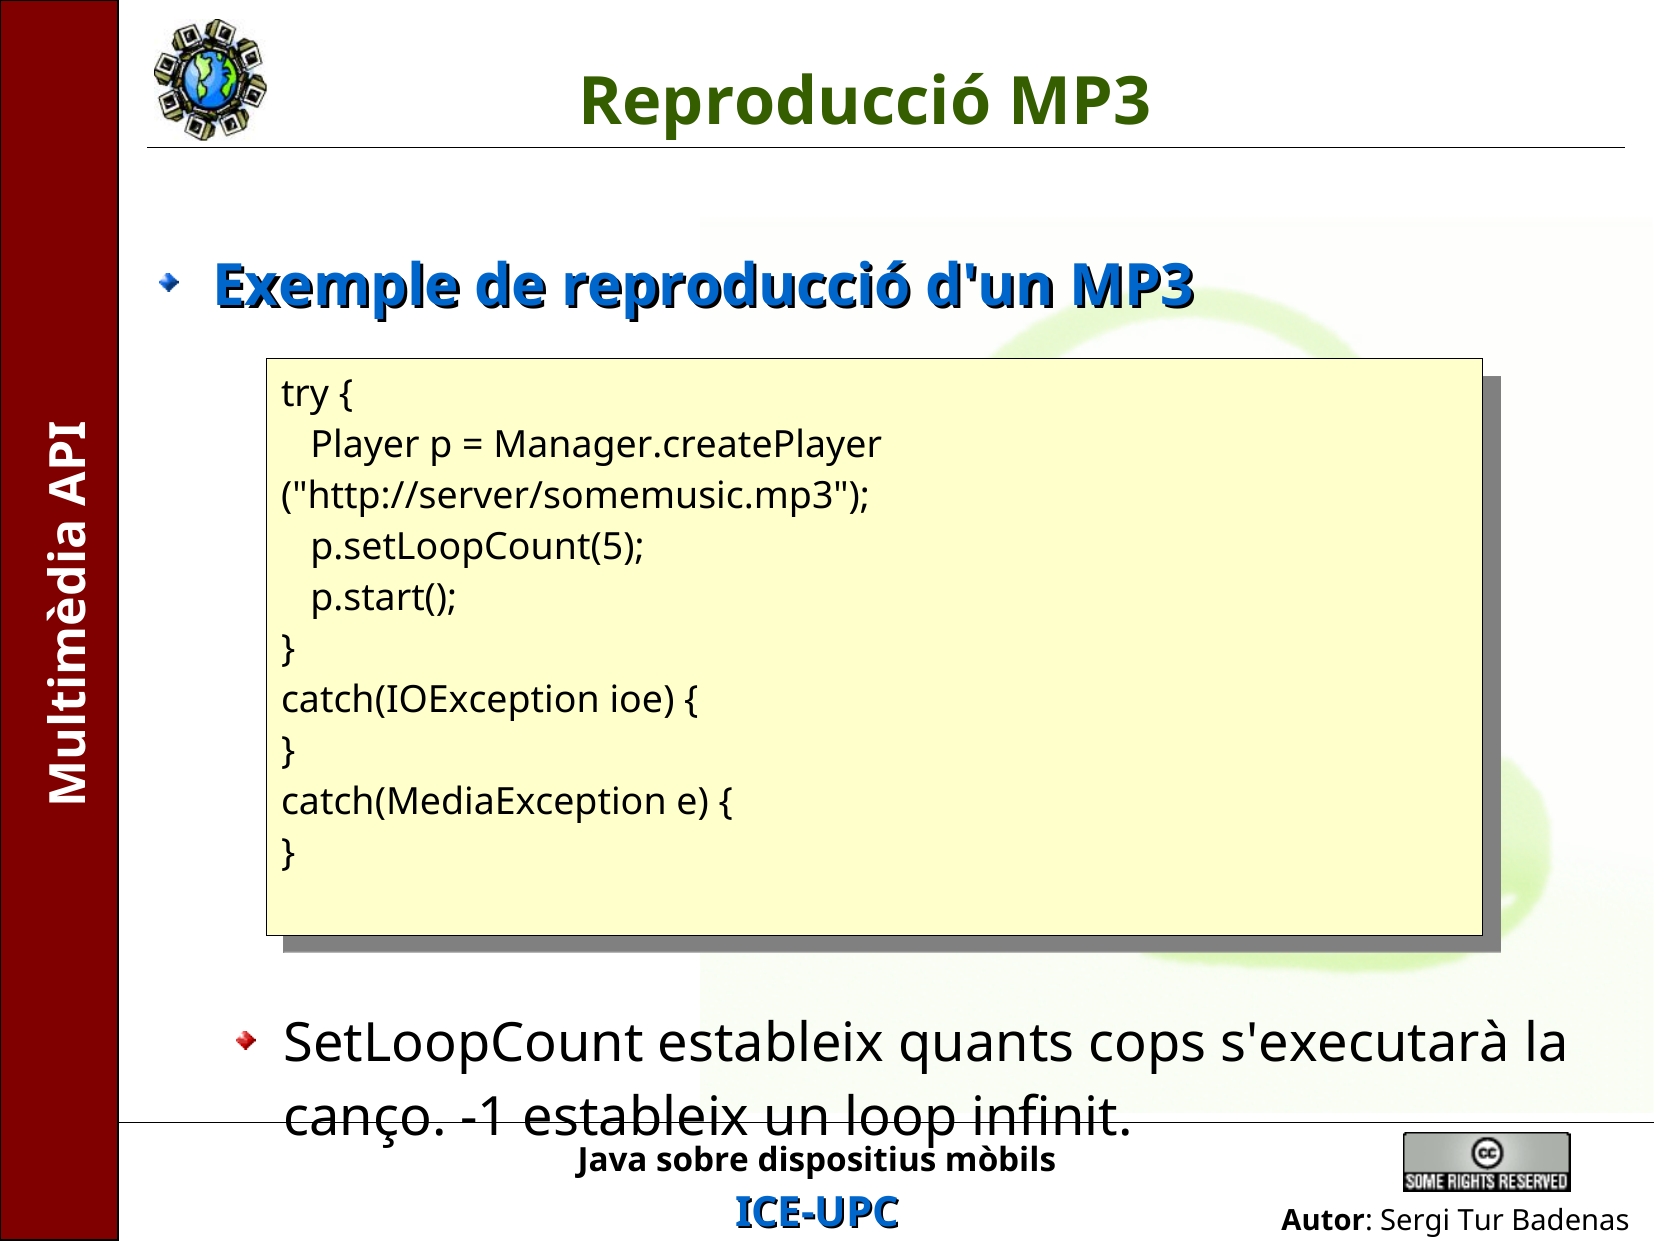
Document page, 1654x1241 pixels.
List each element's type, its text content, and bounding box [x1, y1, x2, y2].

picture [1062, 1109, 1075, 1113]
picture [154, 19, 268, 49]
picture [996, 1109, 1009, 1113]
text_box try { Player p = Manager.createPlayer ("http://server/somemusic.mp3"); p.setLoopCount(5); p.start(); } catch(IOException ioe) { } catch(MediaException e) { } [266, 358, 1483, 825]
picture [868, 1109, 881, 1113]
picture [1403, 1132, 1571, 1192]
list Exemple de reproducció d'un MP3 SetLoopCount estableix quants cops s'executarà la canço. -1 estableix un loop infinit. [141, 242, 1630, 1078]
picture [808, 1109, 821, 1113]
title Reproducció MP3 [129, 49, 1619, 148]
picture [700, 217, 1654, 1113]
picture [901, 1109, 914, 1113]
picture [935, 1109, 948, 1113]
